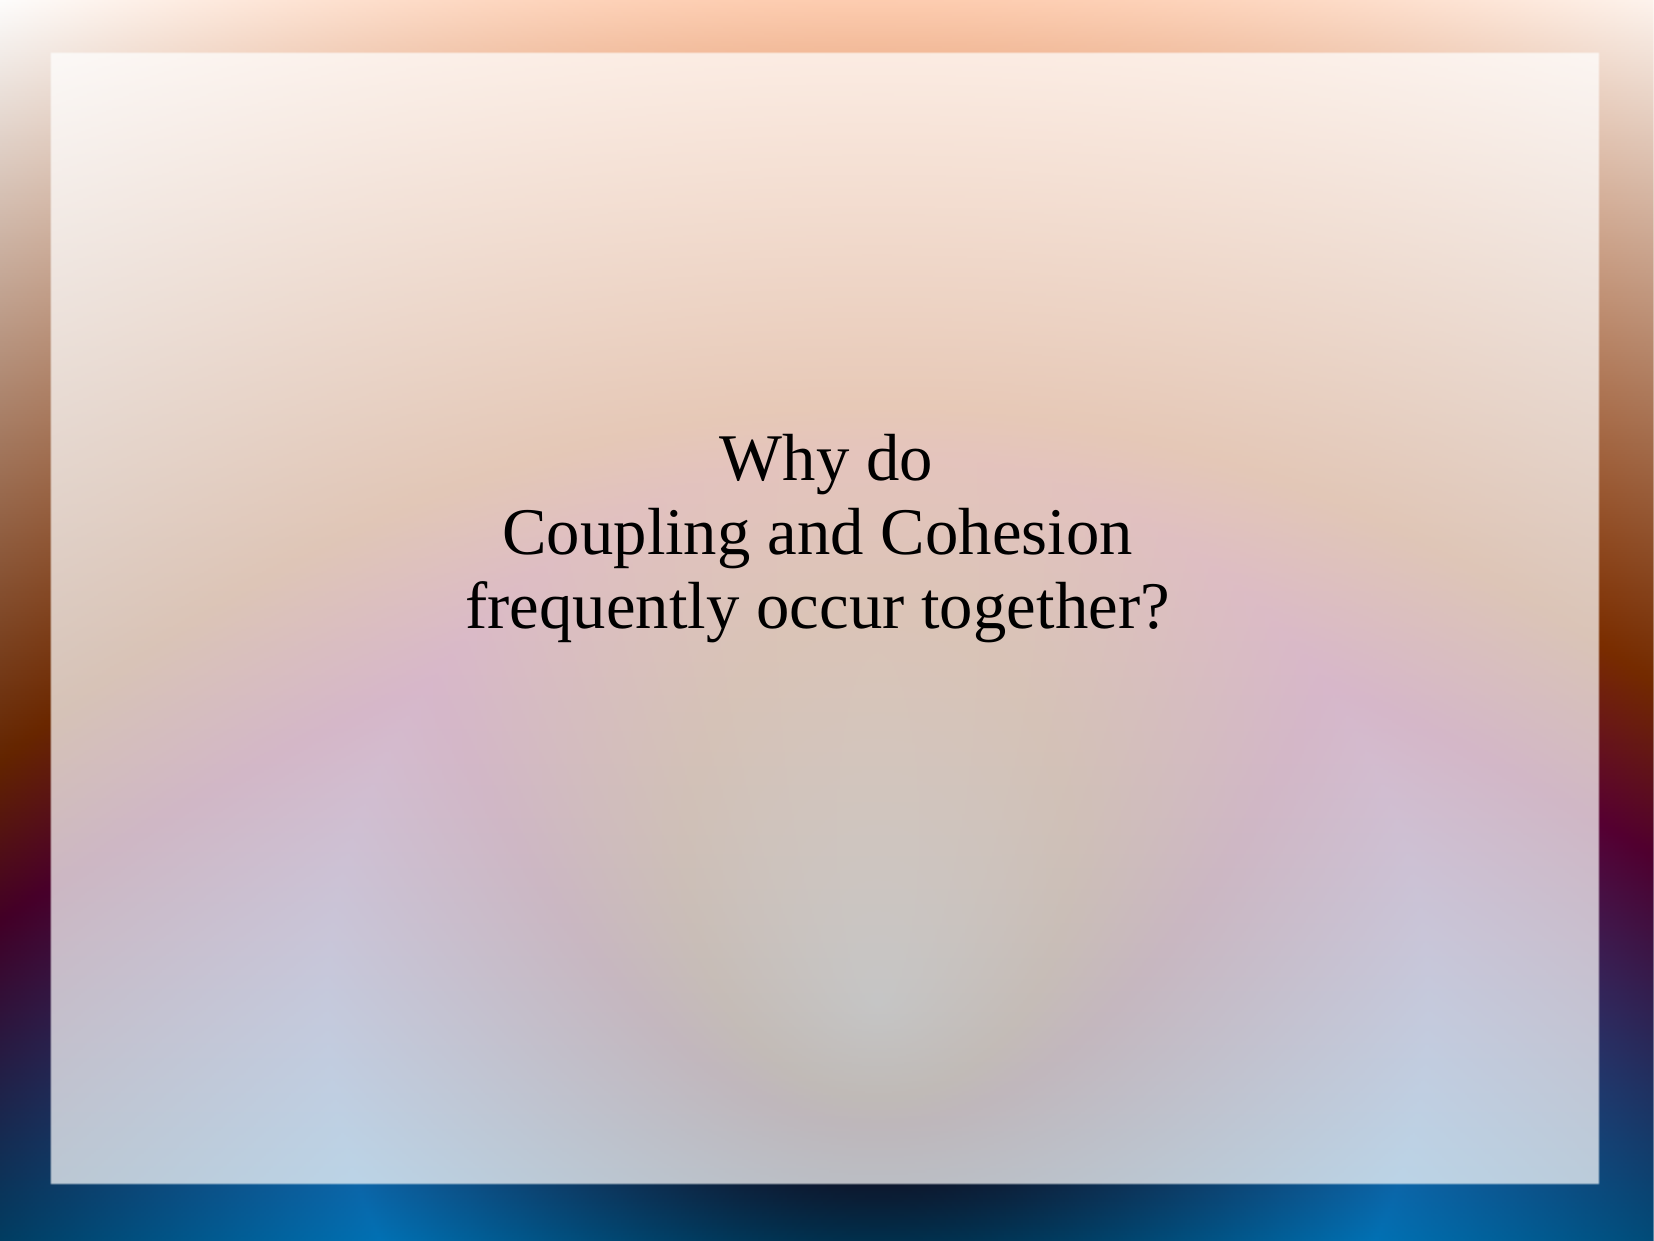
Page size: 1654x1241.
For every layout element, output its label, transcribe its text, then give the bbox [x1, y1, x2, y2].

picture [0, 0, 1654, 1241]
subtitle Why do Coupling and Cohesion frequently occur together? [82, 55, 1571, 1010]
